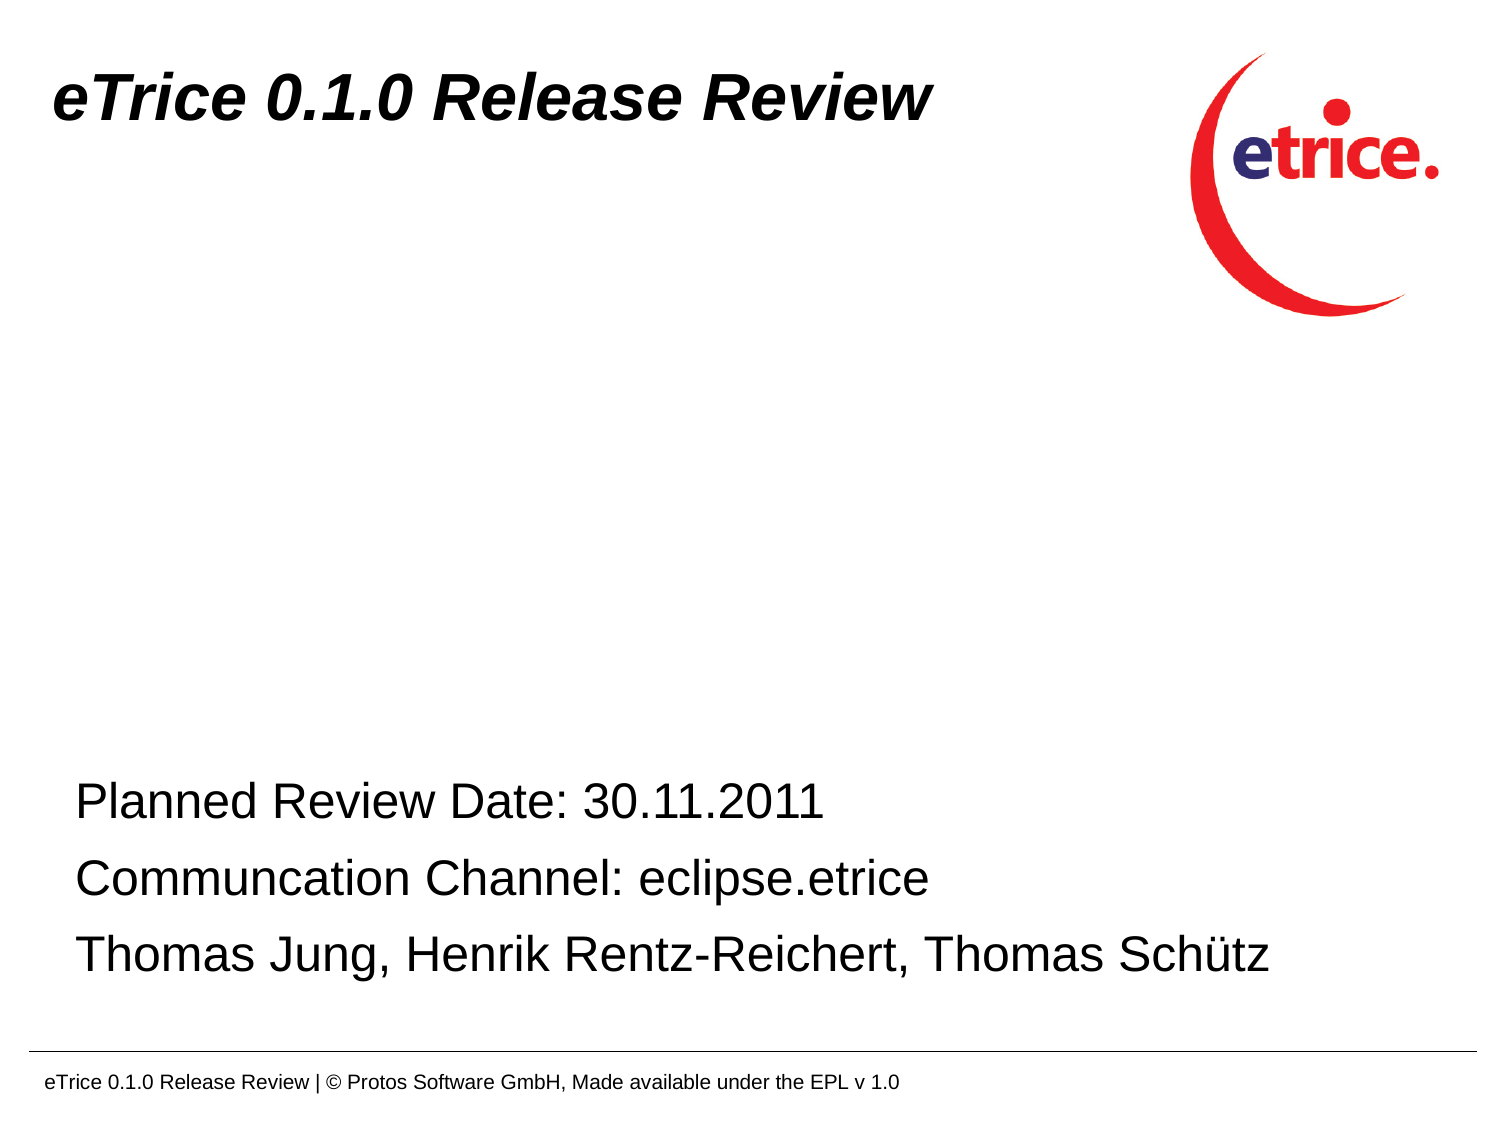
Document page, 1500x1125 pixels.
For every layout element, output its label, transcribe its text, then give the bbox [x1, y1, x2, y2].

picture [1181, 29, 1477, 325]
title eTrice 0.1.0 Release Review [37, 58, 1417, 300]
subtitle Planned Review Date: 30.11.2011 Communcation Channel: eclipse.etrice Thomas Jung, Henrik Rentz-Reichert, Thomas Schütz [75, 750, 1425, 1006]
